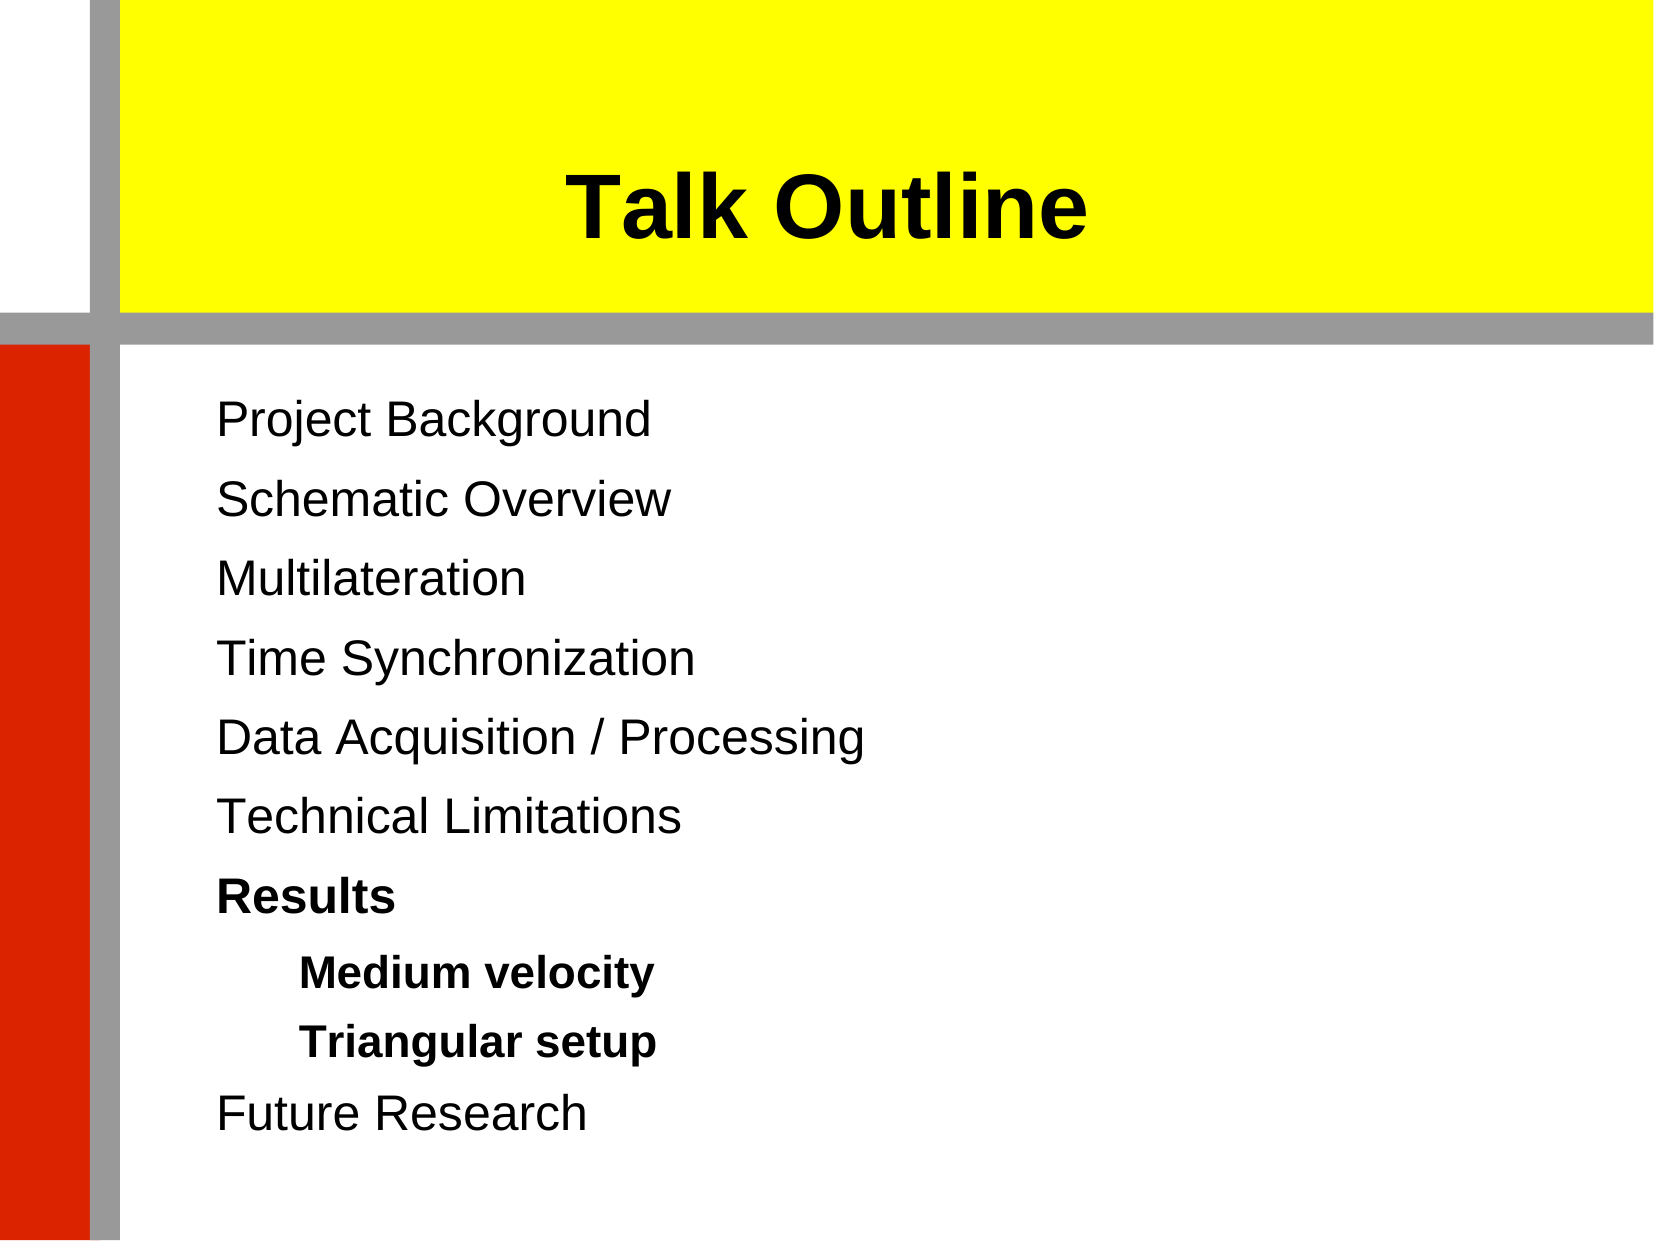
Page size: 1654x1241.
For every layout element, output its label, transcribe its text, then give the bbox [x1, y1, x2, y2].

title Talk Outline [121, 102, 1534, 311]
list Project Background Schematic Overview Multilateration Time Synchronization Data Acquisition / Processing Technical Limitations Results Medium velocity Triangular setup Future Research [121, 391, 1534, 1142]
